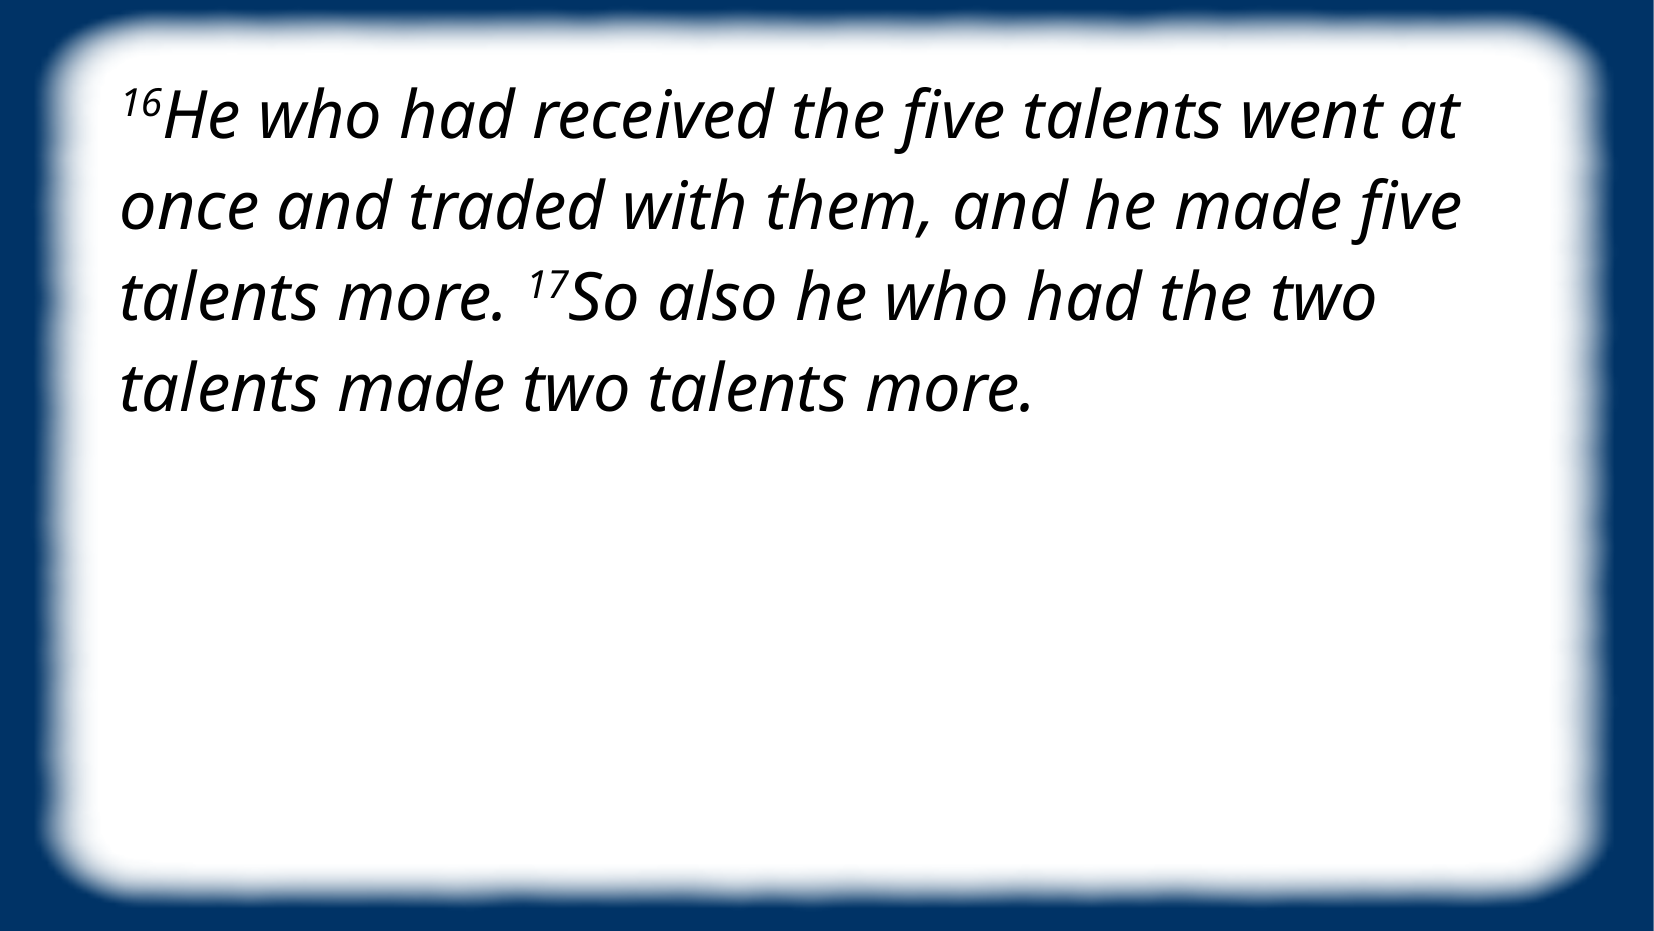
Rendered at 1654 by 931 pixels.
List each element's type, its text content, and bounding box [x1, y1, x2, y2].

text_box 16He who had received the five talents went at once and traded with them, and he made five talents more. 17So also he who had the two talents made two talents more. [105, 60, 1531, 430]
picture [0, 0, 1654, 931]
